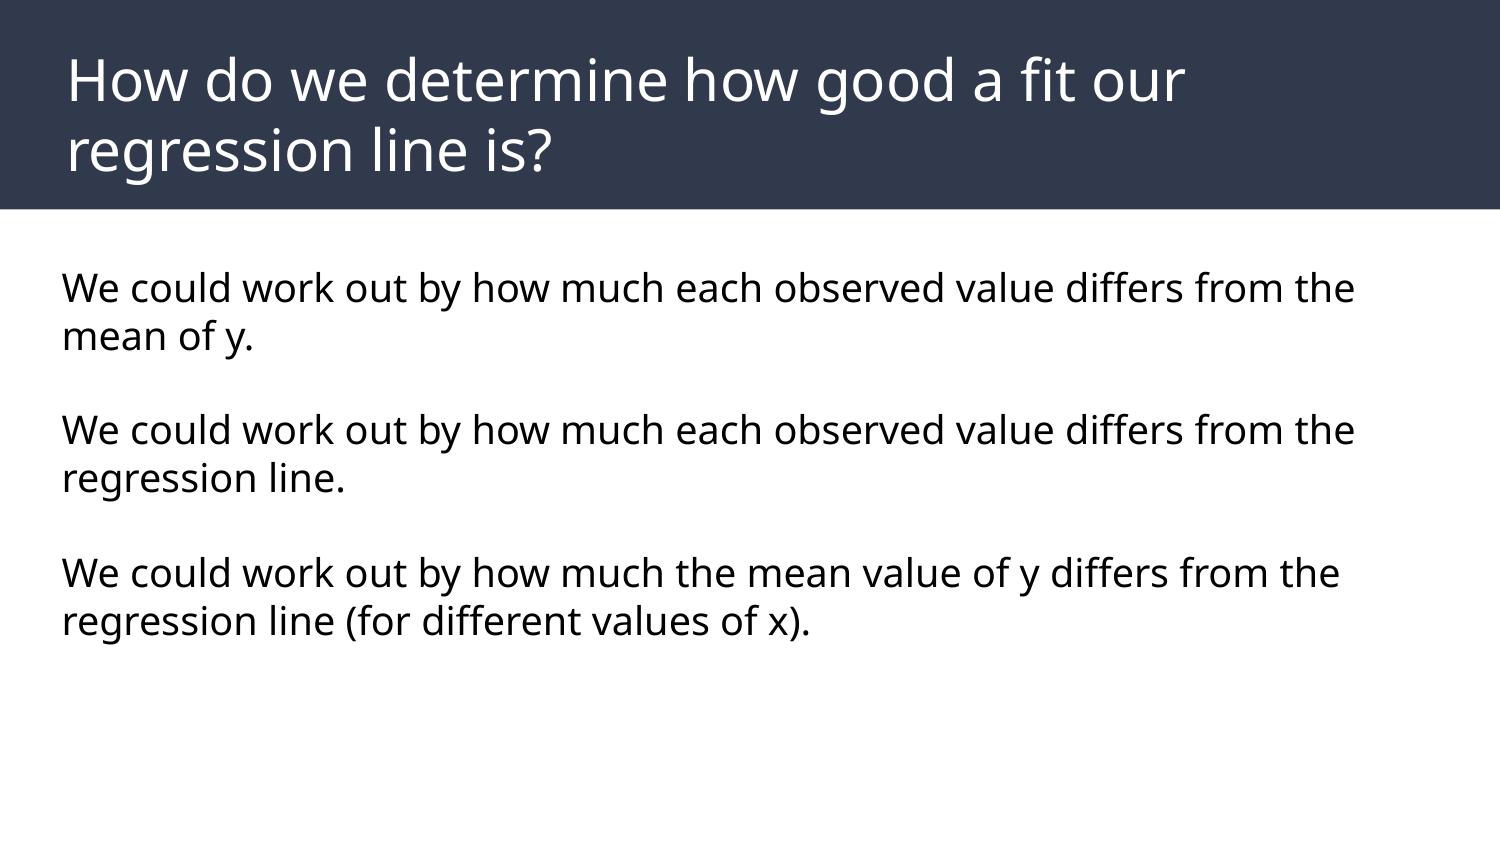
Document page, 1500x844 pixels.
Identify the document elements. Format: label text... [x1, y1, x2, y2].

title How do we determine how good a fit our regression line is? [51, 28, 1449, 131]
text_box We could work out by how much each observed value differs from the mean of y. We could work out by how much each observed value differs from the regression line. We could work out by how much the mean value of y differs from the regression line (for different values of x). [46, 248, 1467, 812]
